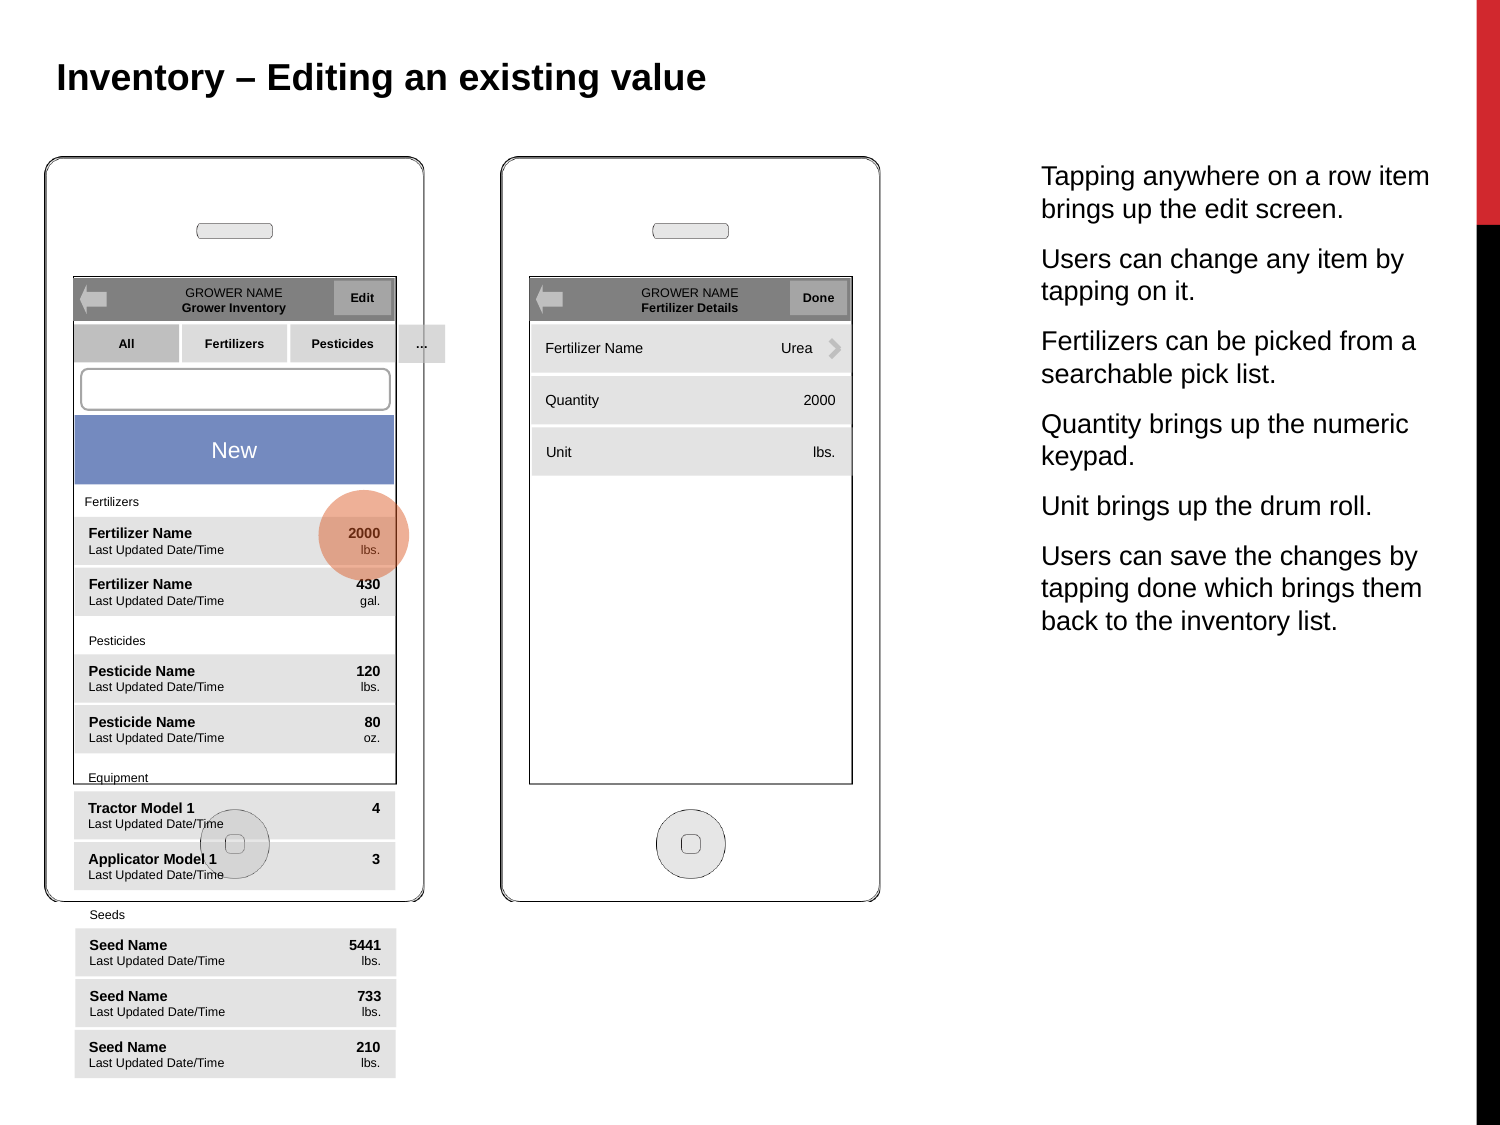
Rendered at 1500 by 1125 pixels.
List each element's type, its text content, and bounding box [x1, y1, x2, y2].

text_box Unit [531, 435, 628, 468]
text_box Pesticide Name Last Updated Date/Time [73, 705, 326, 753]
text_box Fertilizers [182, 324, 288, 363]
text_box GROWER NAME Grower Inventory [73, 278, 395, 321]
text_box All [74, 324, 180, 363]
text_box Fertilizer Name [530, 332, 695, 365]
text_box … [398, 324, 446, 363]
text_box GROWER NAME Fertilizer Details [529, 278, 851, 321]
text_box Fertilizer Name Last Updated Date/Time [73, 516, 326, 565]
text_box [74, 791, 396, 840]
text_box Fertilizers [73, 488, 196, 515]
text_box Seed Name Last Updated Date/Time [73, 1030, 326, 1078]
text_box Inventory – Editing an existing value [45, 47, 719, 104]
picture [500, 155, 881, 902]
text_box Seeds [74, 899, 197, 928]
text_box 4 [326, 791, 395, 824]
text_box [318, 489, 410, 581]
text_box Fertilizer Name Last Updated Date/Time [73, 567, 326, 616]
text_box Tapping anywhere on a row item brings up the edit screen. Users can change any item by tapping on it. Fertilizers can be picked from a searchable pick list. Quantity brings up the numeric keypad. Unit brings up the drum roll. Users can save the changes by tapping done which brings them back to the inventory list. [1030, 153, 1448, 1097]
text_box [79, 284, 107, 314]
text_box Seed Name Last Updated Date/Time [74, 928, 327, 976]
text_box Equipment [73, 762, 196, 791]
text_box Pesticide Name Last Updated Date/Time [73, 654, 326, 702]
text_box New [74, 415, 394, 485]
text_box [531, 324, 853, 373]
text_box [74, 842, 396, 891]
text_box Urea [748, 332, 828, 365]
text_box Pesticides [73, 625, 196, 654]
text_box Quantity [530, 383, 627, 417]
text_box Done [790, 280, 848, 316]
text_box 210 lbs. [326, 1030, 396, 1078]
text_box [81, 368, 390, 410]
text_box 430 gal. [326, 567, 396, 616]
text_box Pesticides [290, 324, 396, 363]
text_box 3 [326, 842, 395, 875]
text_box Edit [334, 280, 392, 316]
text_box [531, 427, 853, 476]
text_box [535, 284, 563, 314]
text_box 80 oz. [326, 705, 396, 753]
text_box 733 lbs. [327, 979, 397, 1027]
text_box Tractor Model 1 Last Updated Date/Time [73, 791, 360, 839]
text_box Applicator Model 1 Last Updated Date/Time [73, 842, 360, 890]
text_box Seed Name Last Updated Date/Time [74, 979, 327, 1027]
text_box 5441 lbs. [327, 928, 396, 976]
text_box 120 lbs. [326, 654, 396, 702]
picture [44, 155, 425, 902]
text_box [531, 376, 853, 425]
text_box lbs. [781, 435, 851, 468]
text_box 2000 [781, 383, 851, 417]
text_box [75, 928, 397, 977]
